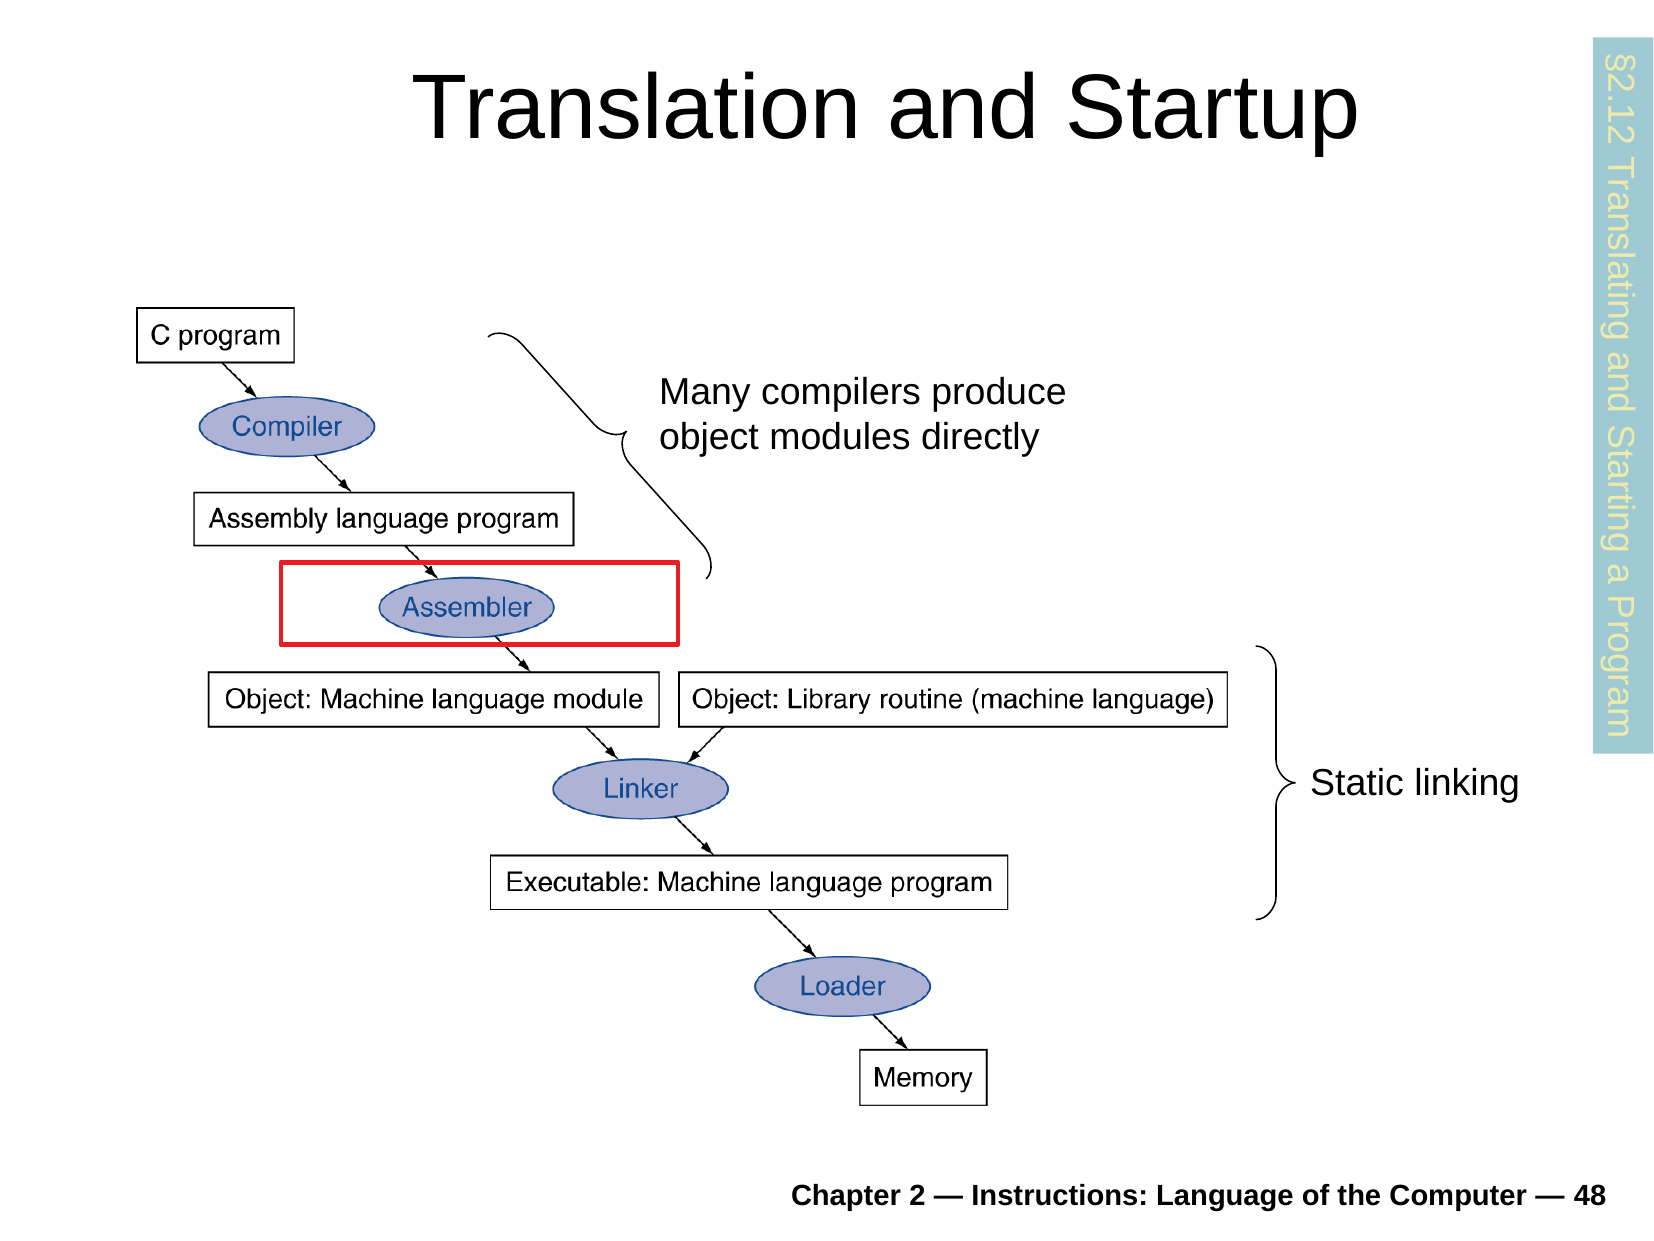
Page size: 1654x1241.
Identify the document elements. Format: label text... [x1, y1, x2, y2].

text_box Many compilers produce object modules directly [644, 359, 1140, 466]
text_box Static linking [1295, 750, 1577, 811]
picture [136, 307, 1228, 1106]
text_box Chapter 2 — Instructions: Language of the Computer — <number> [305, 1153, 1622, 1219]
title Translation and Startup [123, 26, 1618, 165]
text_box §2.12 Translating and Starting a Program [1592, 37, 1654, 754]
